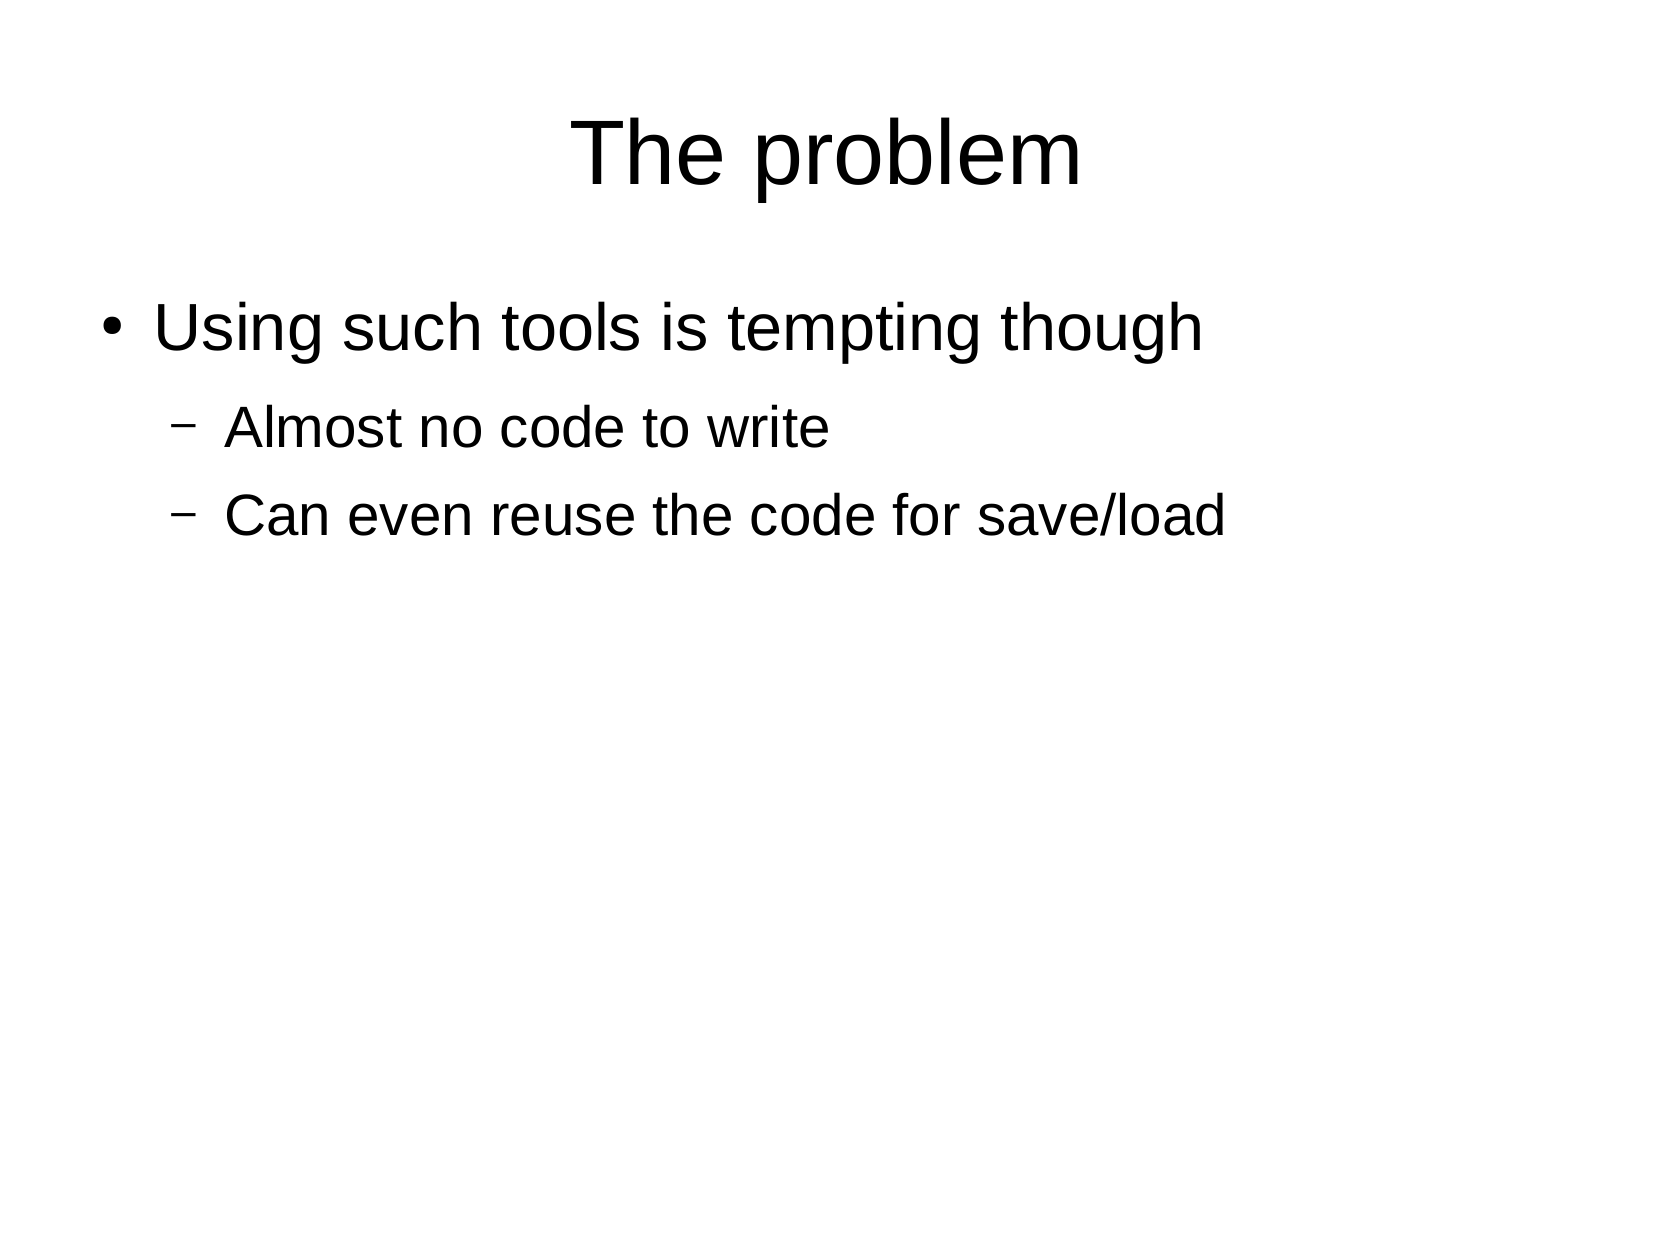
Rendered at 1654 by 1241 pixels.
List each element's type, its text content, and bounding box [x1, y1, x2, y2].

title The problem [82, 49, 1571, 257]
list Using such tools is tempting though Almost no code to write Can even reuse the code for save/load [82, 290, 1571, 1109]
